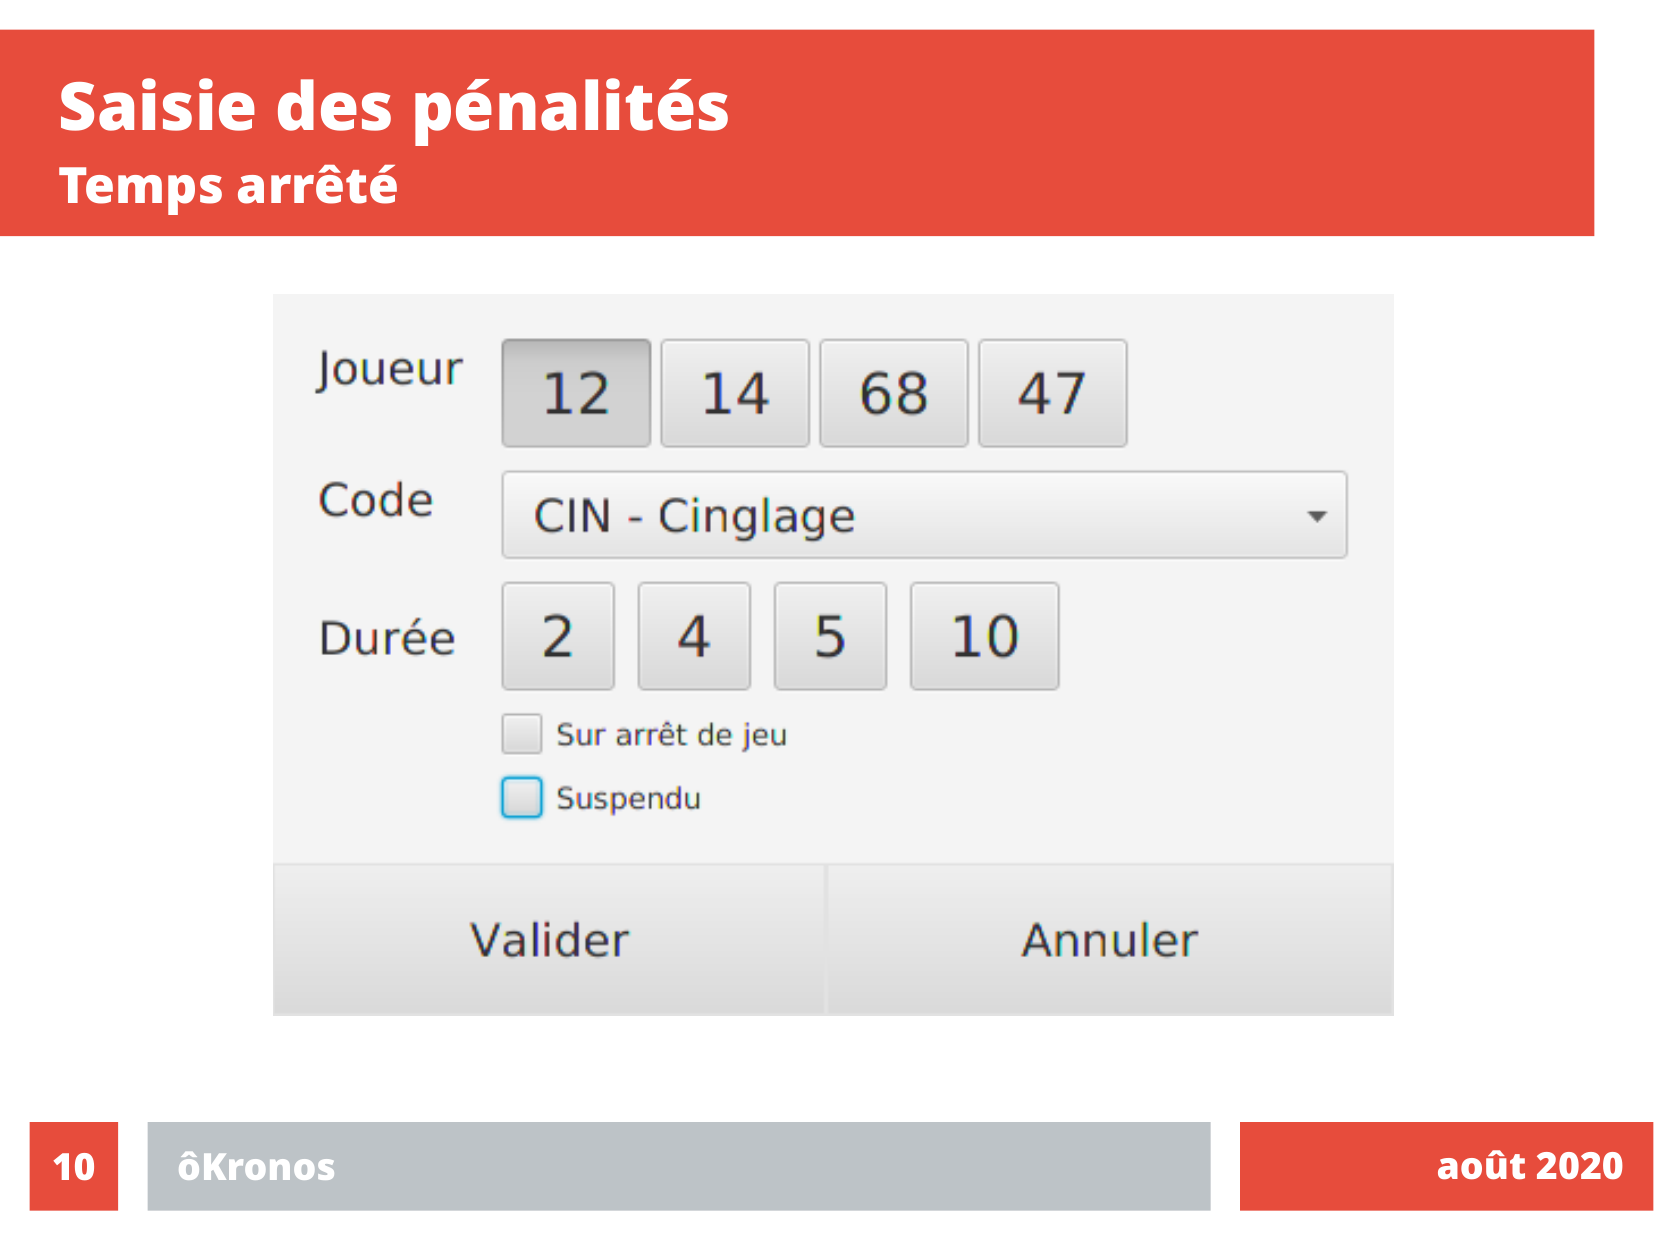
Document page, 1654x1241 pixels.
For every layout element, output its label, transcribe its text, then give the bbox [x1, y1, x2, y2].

title Saisie des pénalités Temps arrêté [59, 59, 1595, 207]
picture [273, 294, 1394, 1016]
